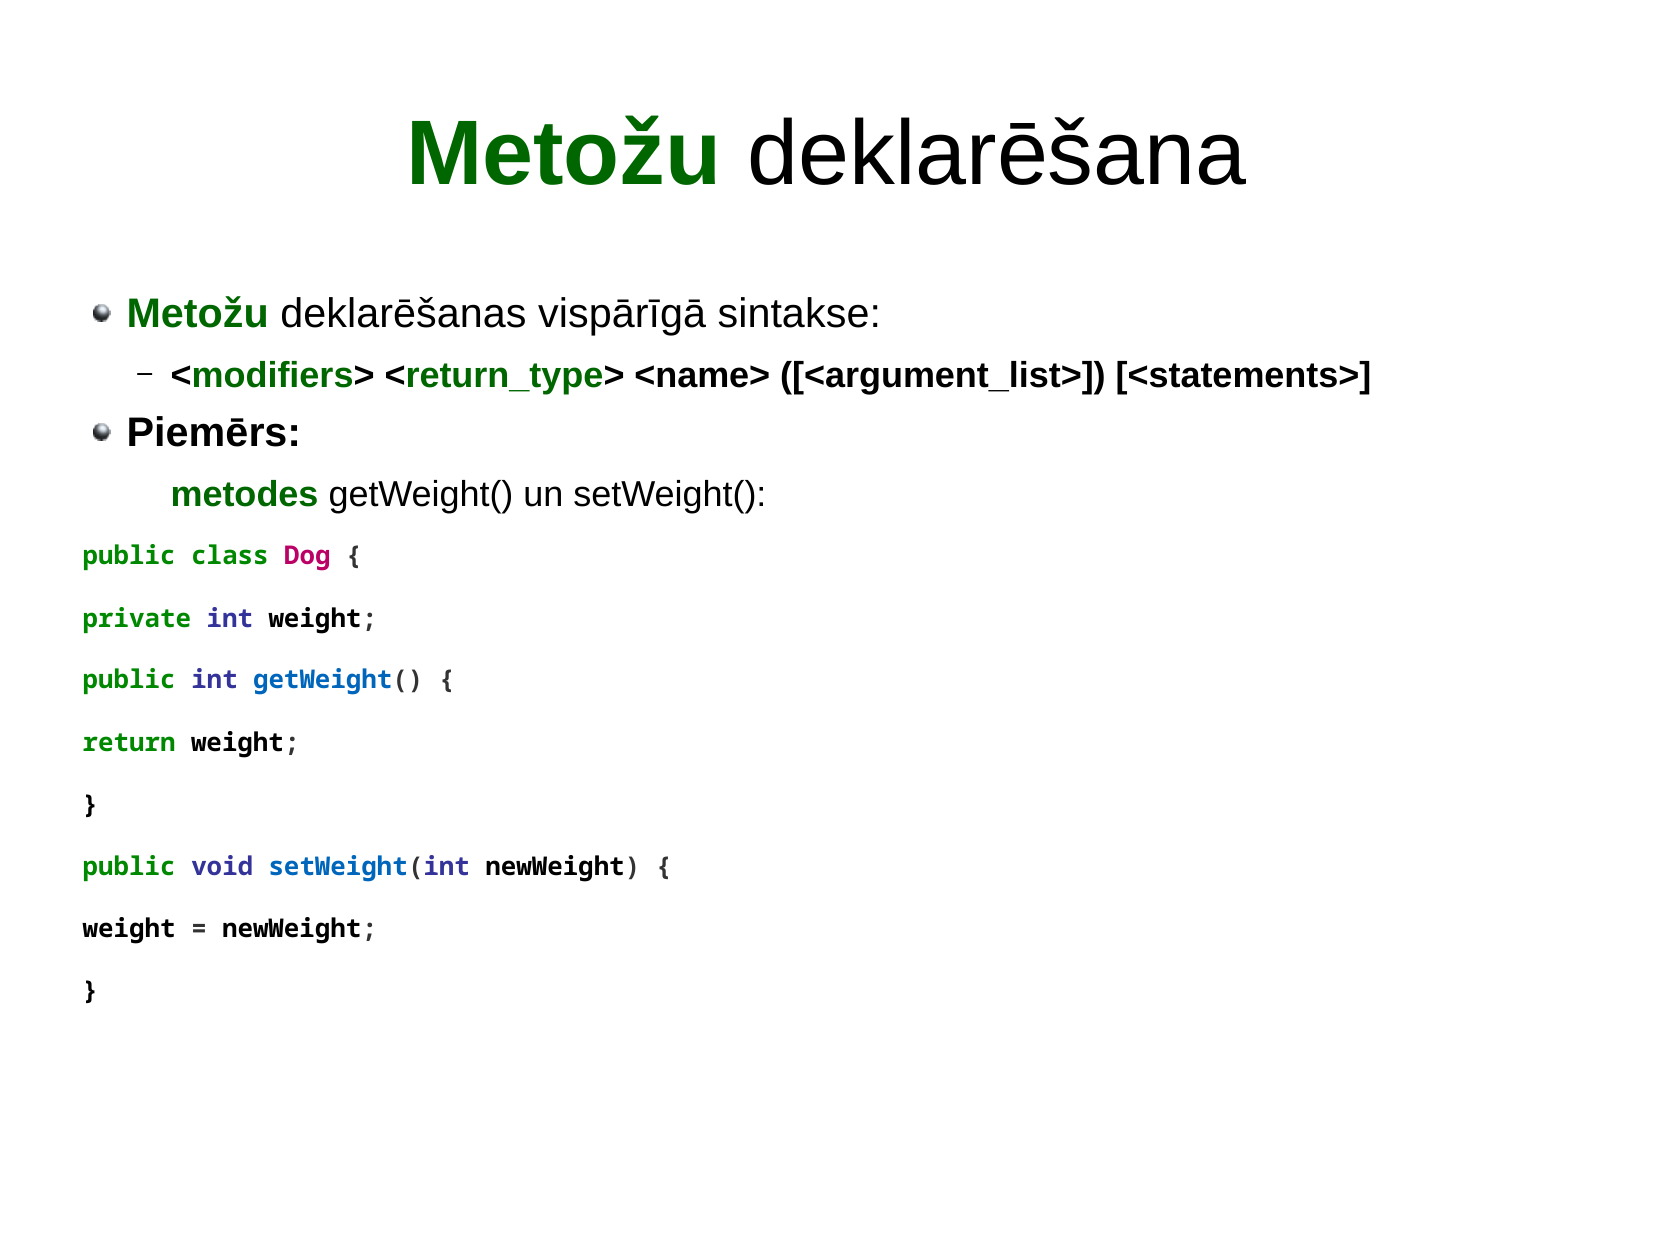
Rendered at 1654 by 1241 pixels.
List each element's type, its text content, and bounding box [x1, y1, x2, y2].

title Metožu deklarēšana [82, 49, 1571, 257]
list Metožu deklarēšanas vispārīgā sintakse: <modifiers> <return_type> <name> ([<argument_list>]) [<statements>] Piemērs: metodes getWeight() un setWeight(): public class Dog { private int weight; public int getWeight() { return weight; } public void setWeight(int newWeight) { weight = newWeight; } [82, 290, 1538, 1010]
